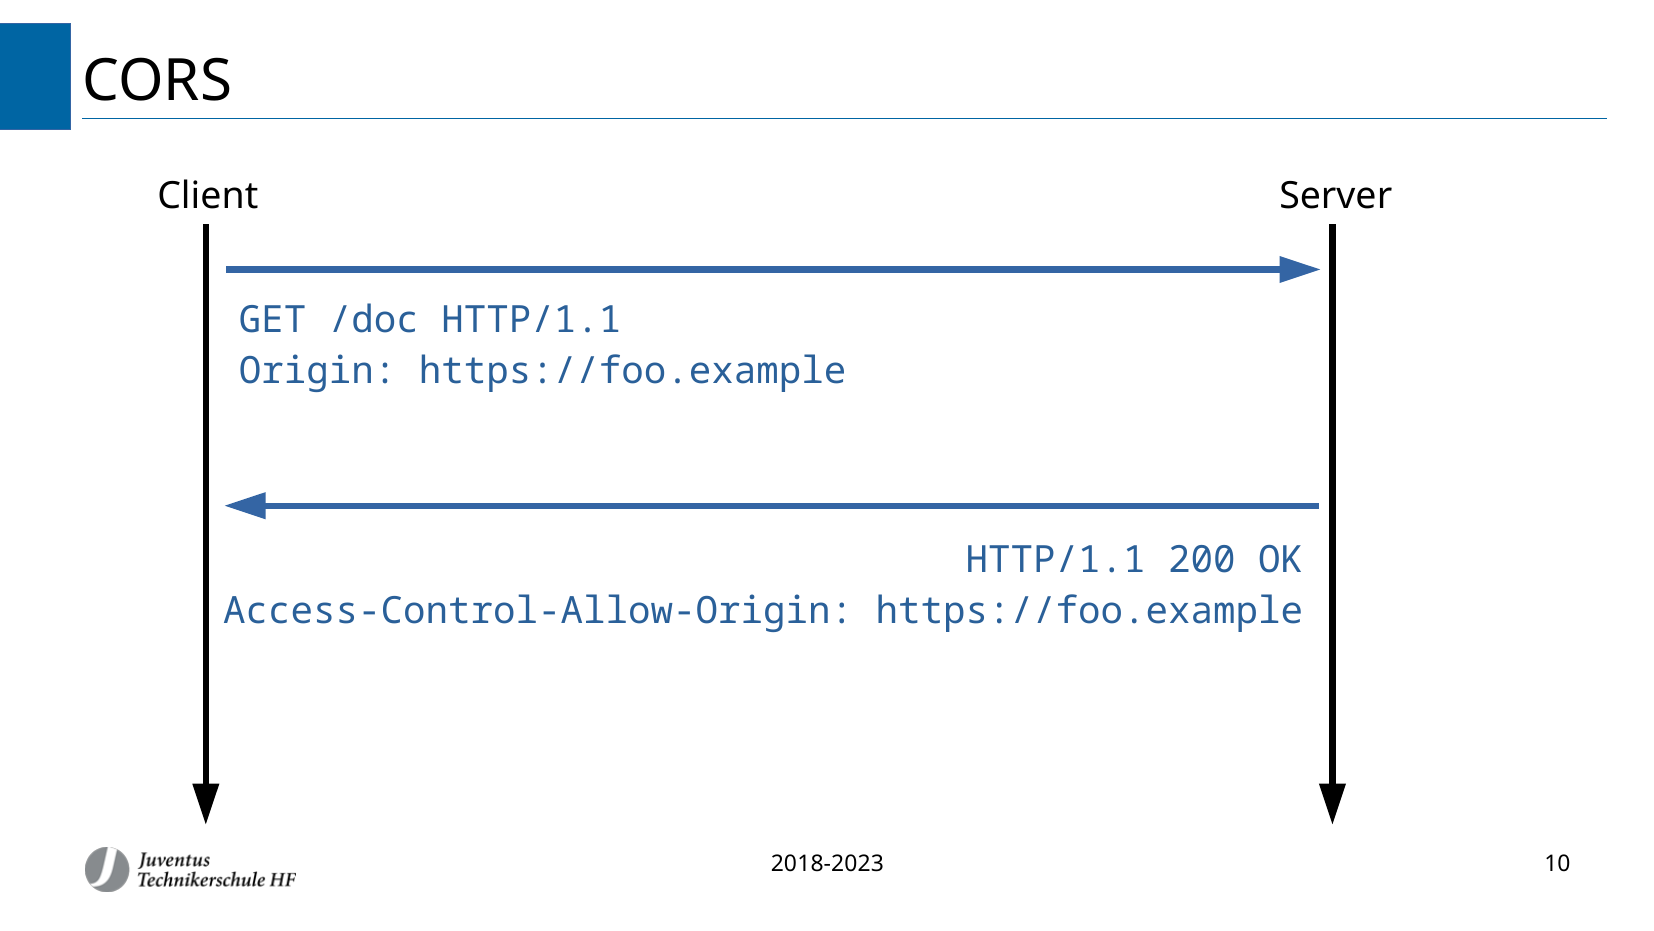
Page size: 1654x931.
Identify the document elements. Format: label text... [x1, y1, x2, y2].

text_box HTTP/1.1 200 OK Access-Control-Allow-Origin: https://foo.example [208, 525, 1319, 626]
title CORS [82, 37, 1571, 119]
text_box GET /doc HTTP/1.1 Origin: https://foo.example [224, 285, 862, 386]
text_box Server [1264, 160, 1401, 221]
picture [85, 847, 296, 892]
text_box Client [142, 160, 269, 221]
